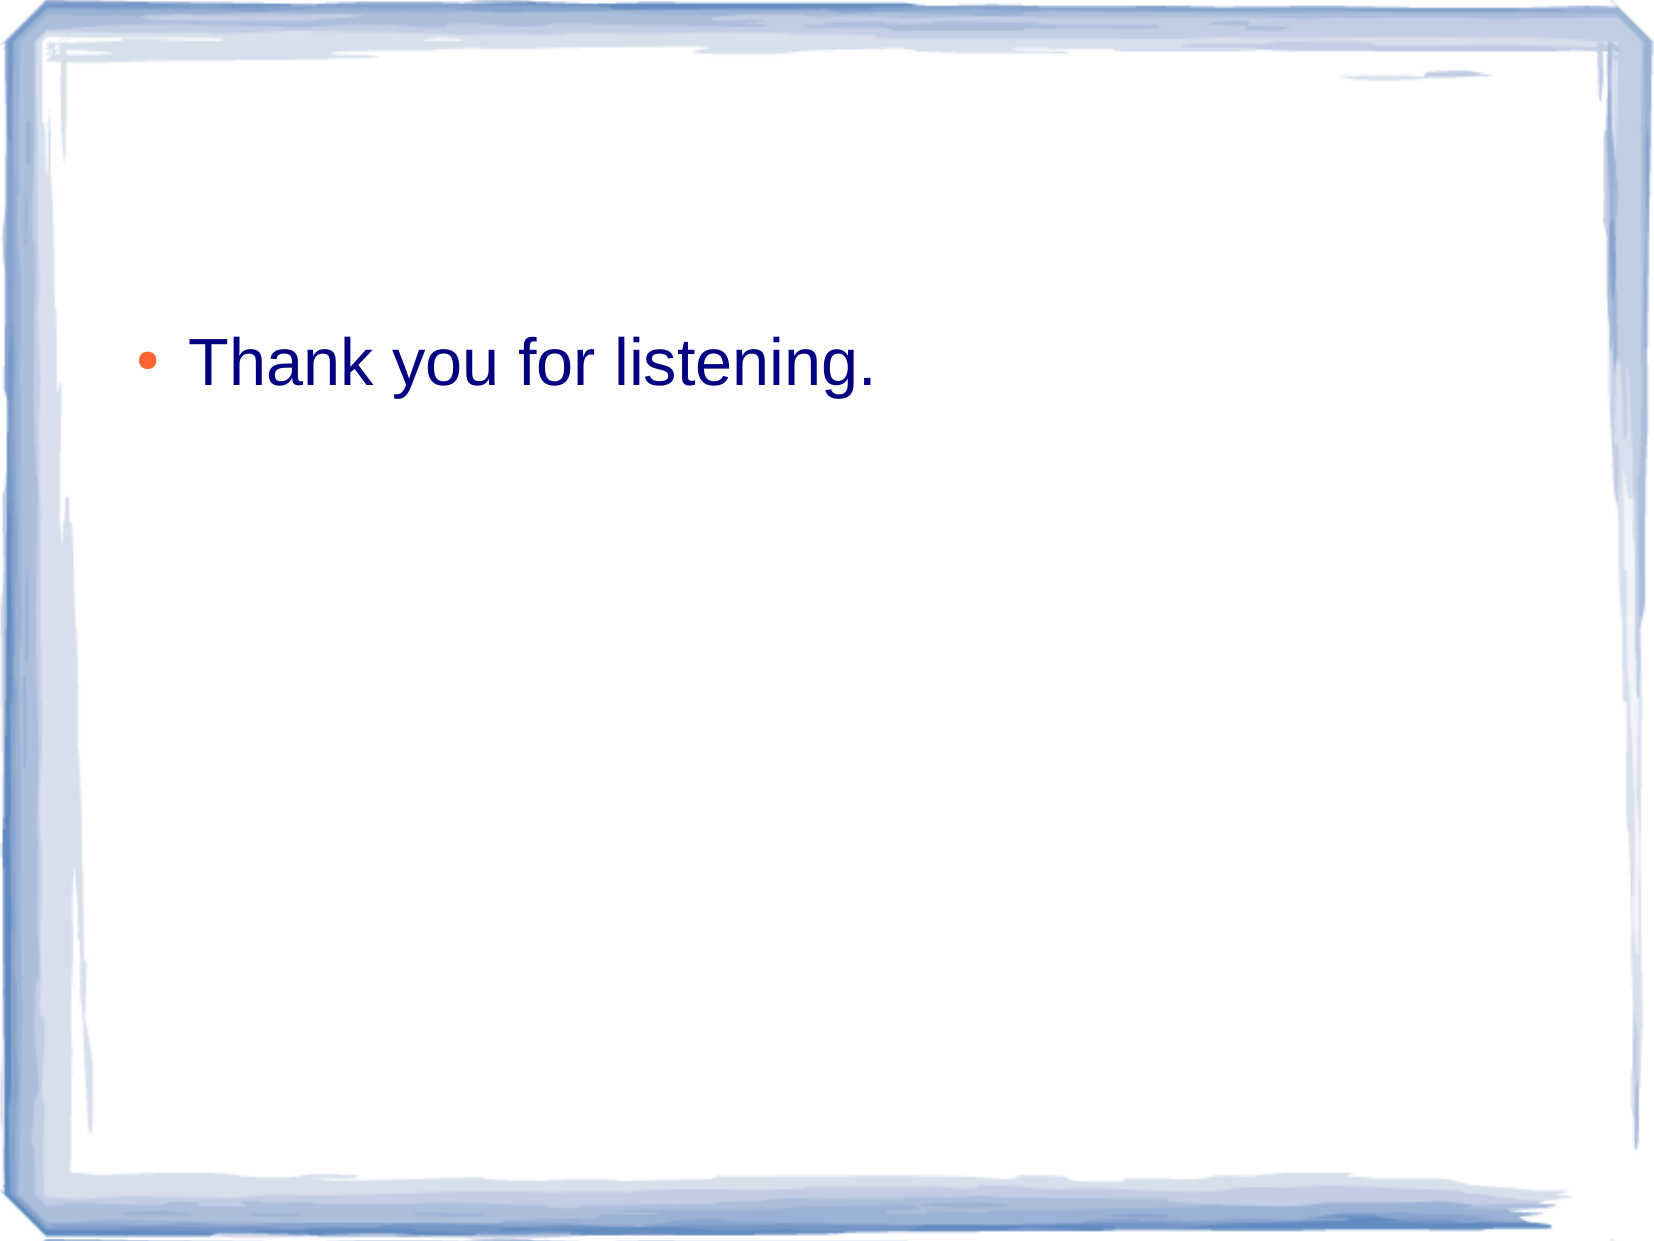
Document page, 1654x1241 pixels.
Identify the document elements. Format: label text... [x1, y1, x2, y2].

picture [0, 0, 1654, 1241]
list Thank you for listening. [118, 324, 1571, 1045]
